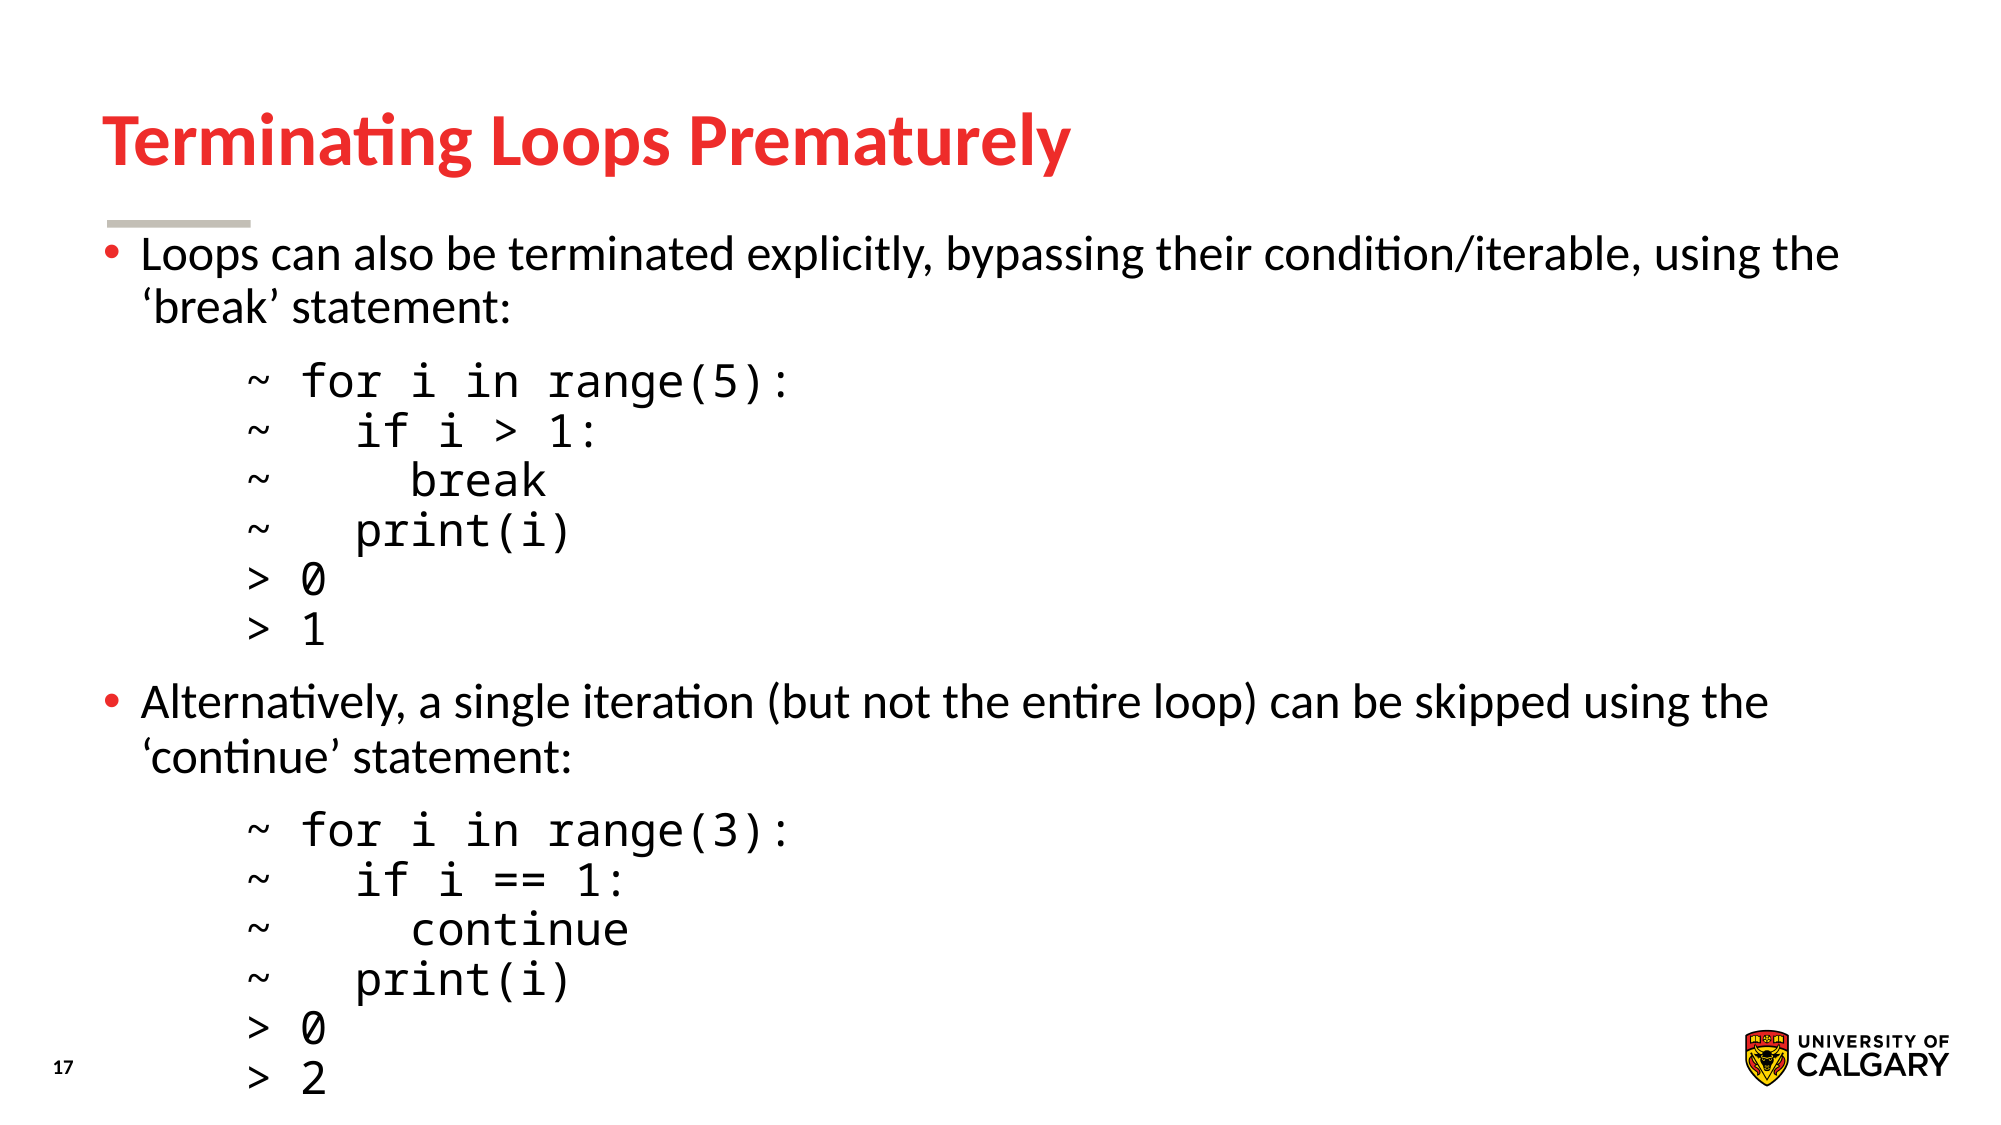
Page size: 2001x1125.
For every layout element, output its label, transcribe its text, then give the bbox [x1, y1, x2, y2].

list Loops can also be terminated explicitly, bypassing their condition/iterable, using the ‘break’ statement: ~ for i in range(5): ~ if i > 1: ~ break ~ print(i) > 0 > 1 Alternatively, a single iteration (but not the entire loop) can be skipped using the ‘continue’ statement: ~ for i in range(3): ~ if i == 1: ~ continue ~ print(i) > 0 > 2 [88, 219, 1912, 1054]
picture [1722, 1012, 1972, 1099]
title Terminating Loops Prematurely [87, 60, 1774, 222]
